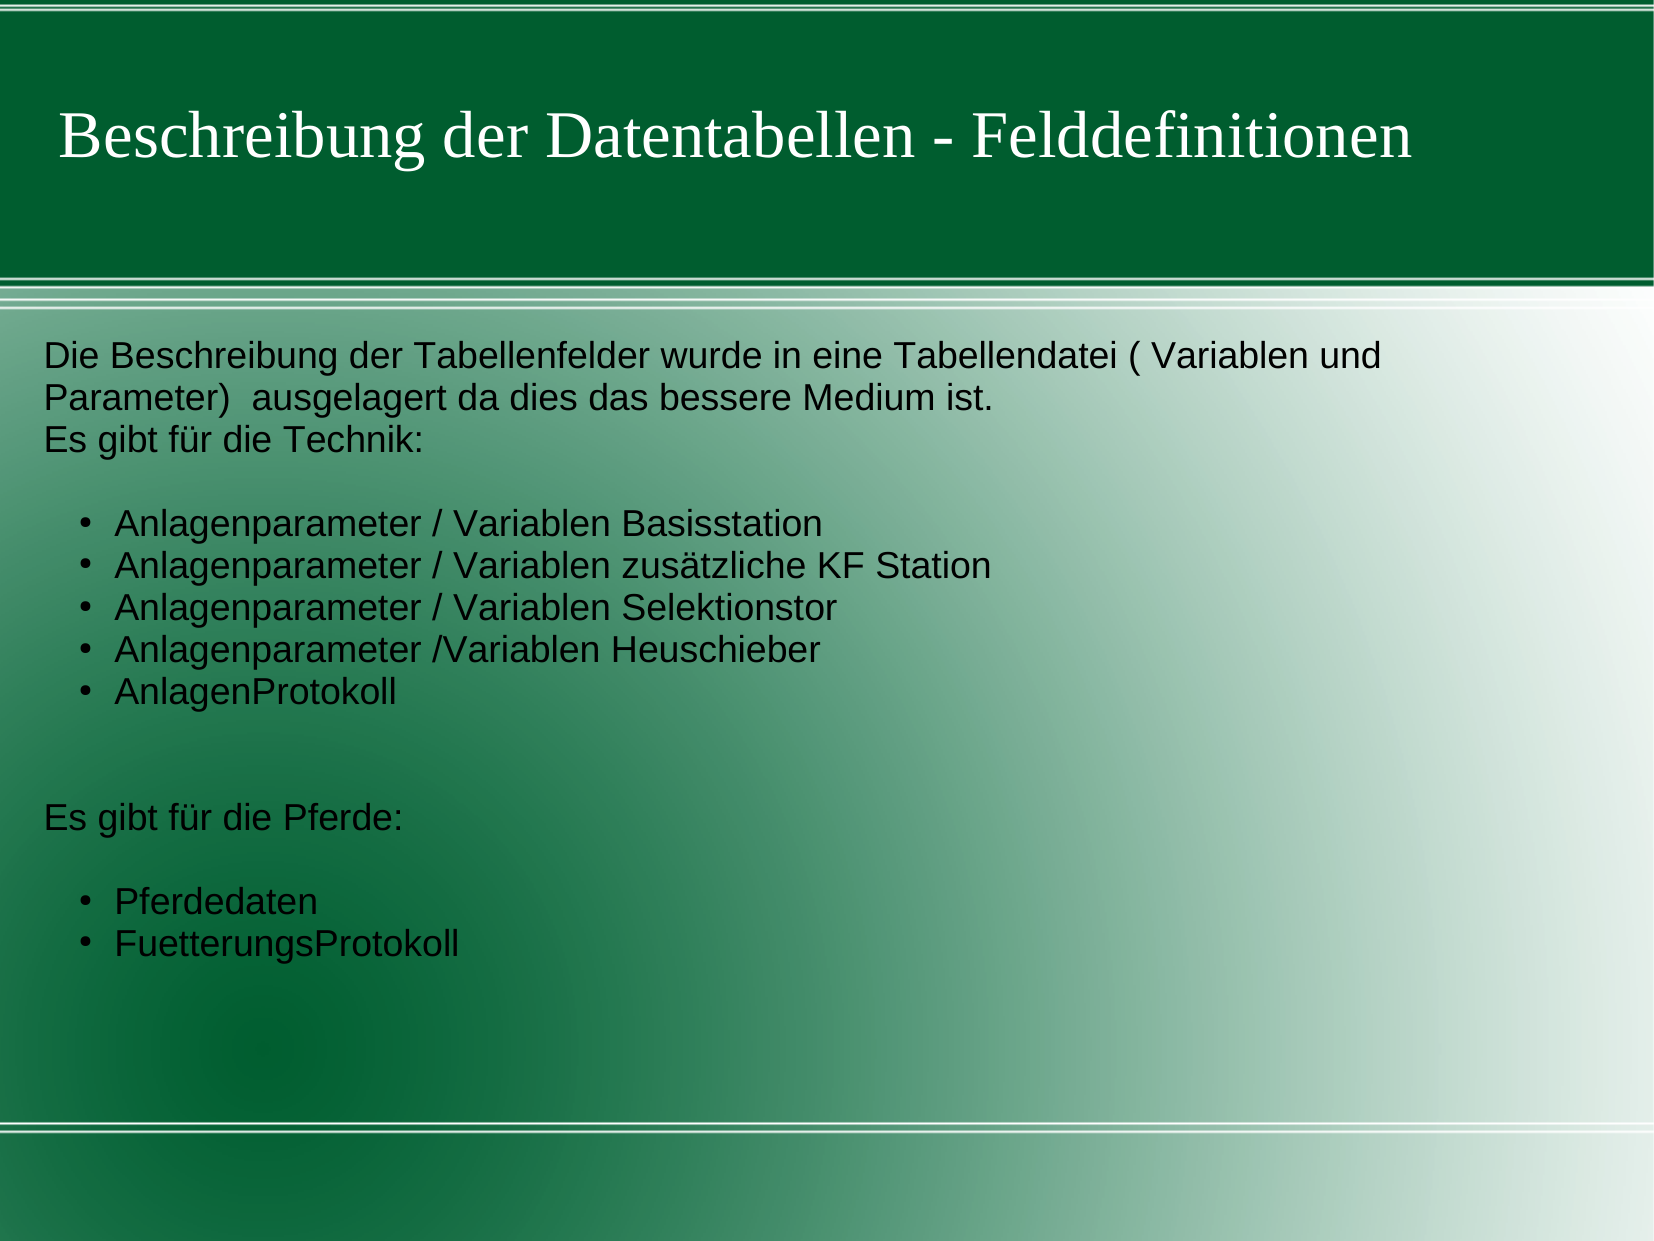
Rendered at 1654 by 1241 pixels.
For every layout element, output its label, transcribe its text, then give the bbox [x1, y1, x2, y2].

text_box Die Beschreibung der Tabellenfelder wurde in eine Tabellendatei ( Variablen und Parameter) ausgelagert da dies das bessere Medium ist. Es gibt für die Technik: Anlagenparameter / Variablen Basisstation Anlagenparameter / Variablen zusätzliche KF Station Anlagenparameter / Variablen Selektionstor Anlagenparameter /Variablen Heuschieber AnlagenProtokoll Es gibt für die Pferde: Pferdedaten FuetterungsProtokoll [28, 326, 1477, 973]
picture [0, 0, 1654, 1241]
list Beschreibung der Datentabellen - Felddefinitionen [59, 98, 1548, 276]
